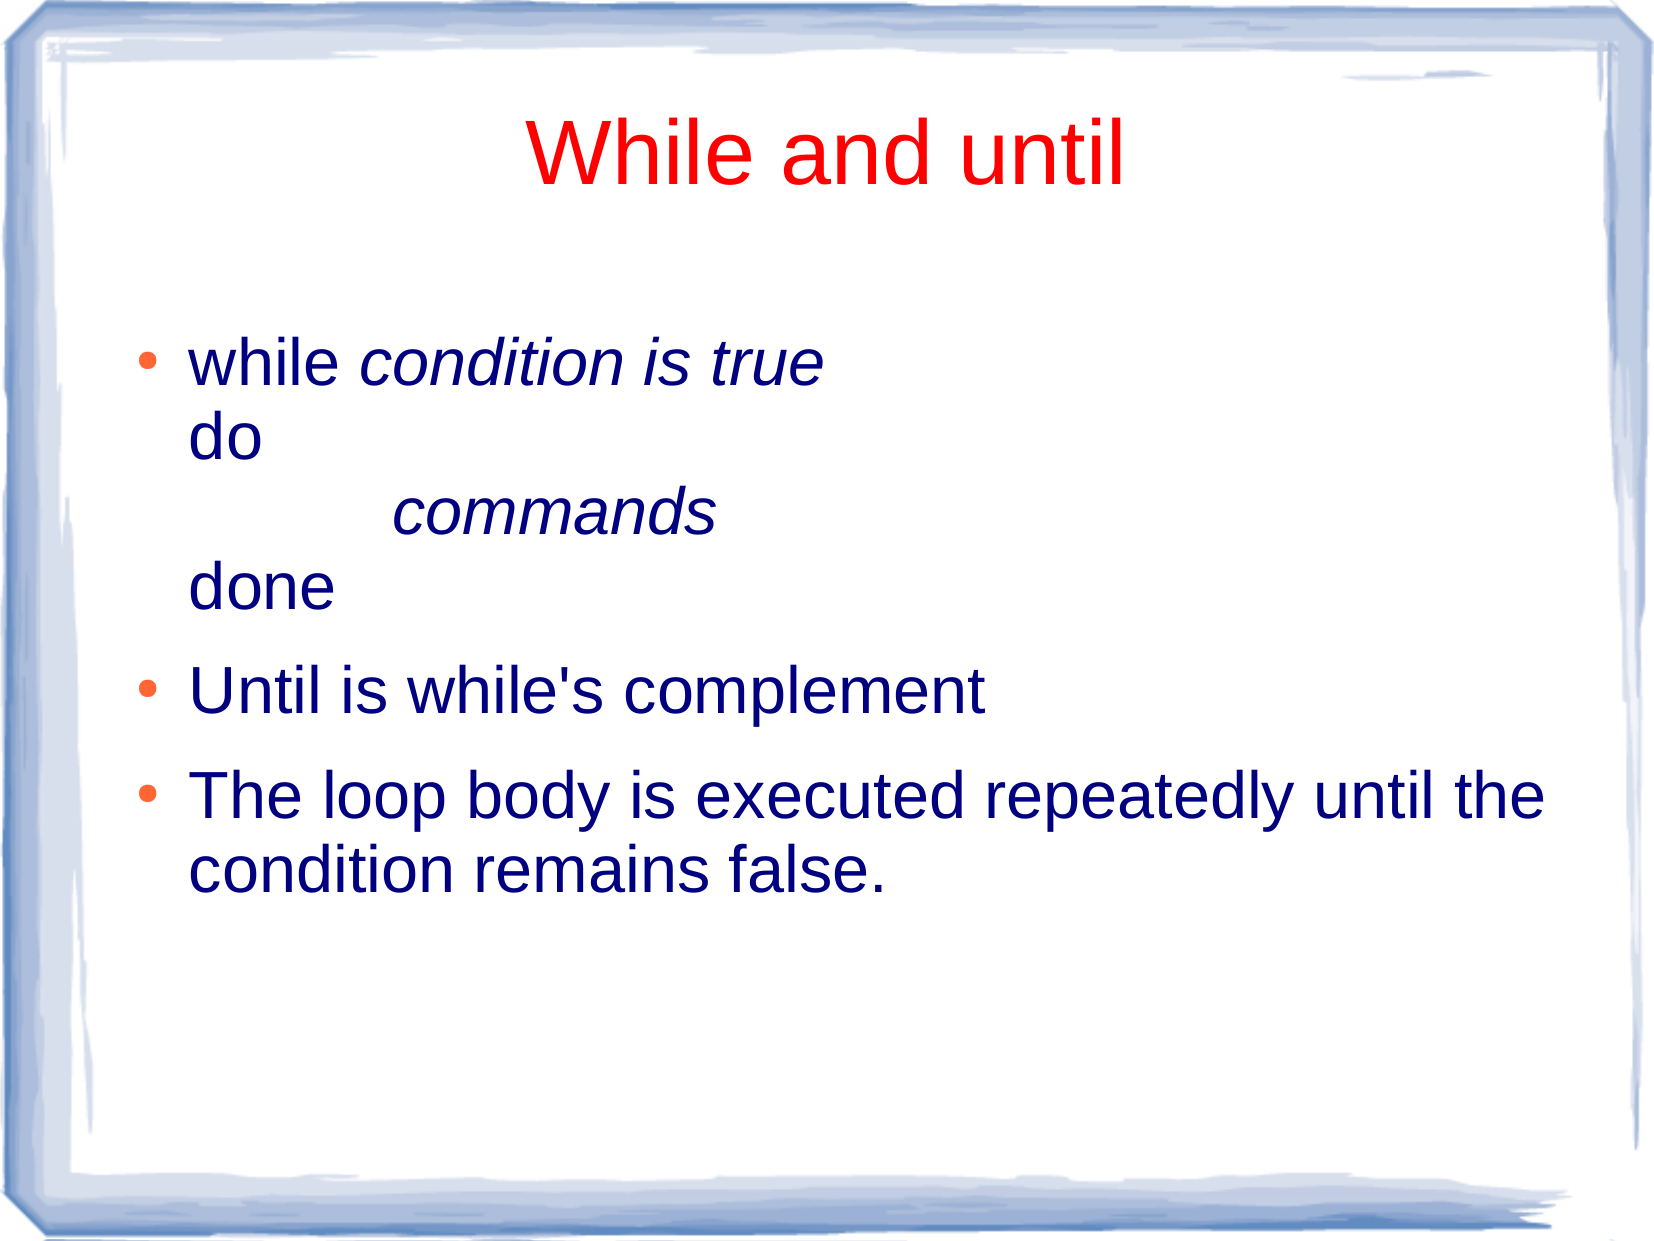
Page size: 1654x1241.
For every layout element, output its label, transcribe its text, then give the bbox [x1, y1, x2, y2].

list while condition is true do commands done Until is while's complement The loop body is executed repeatedly until the condition remains false. [118, 324, 1571, 1004]
title While and until [82, 49, 1571, 257]
picture [0, 0, 1654, 1241]
